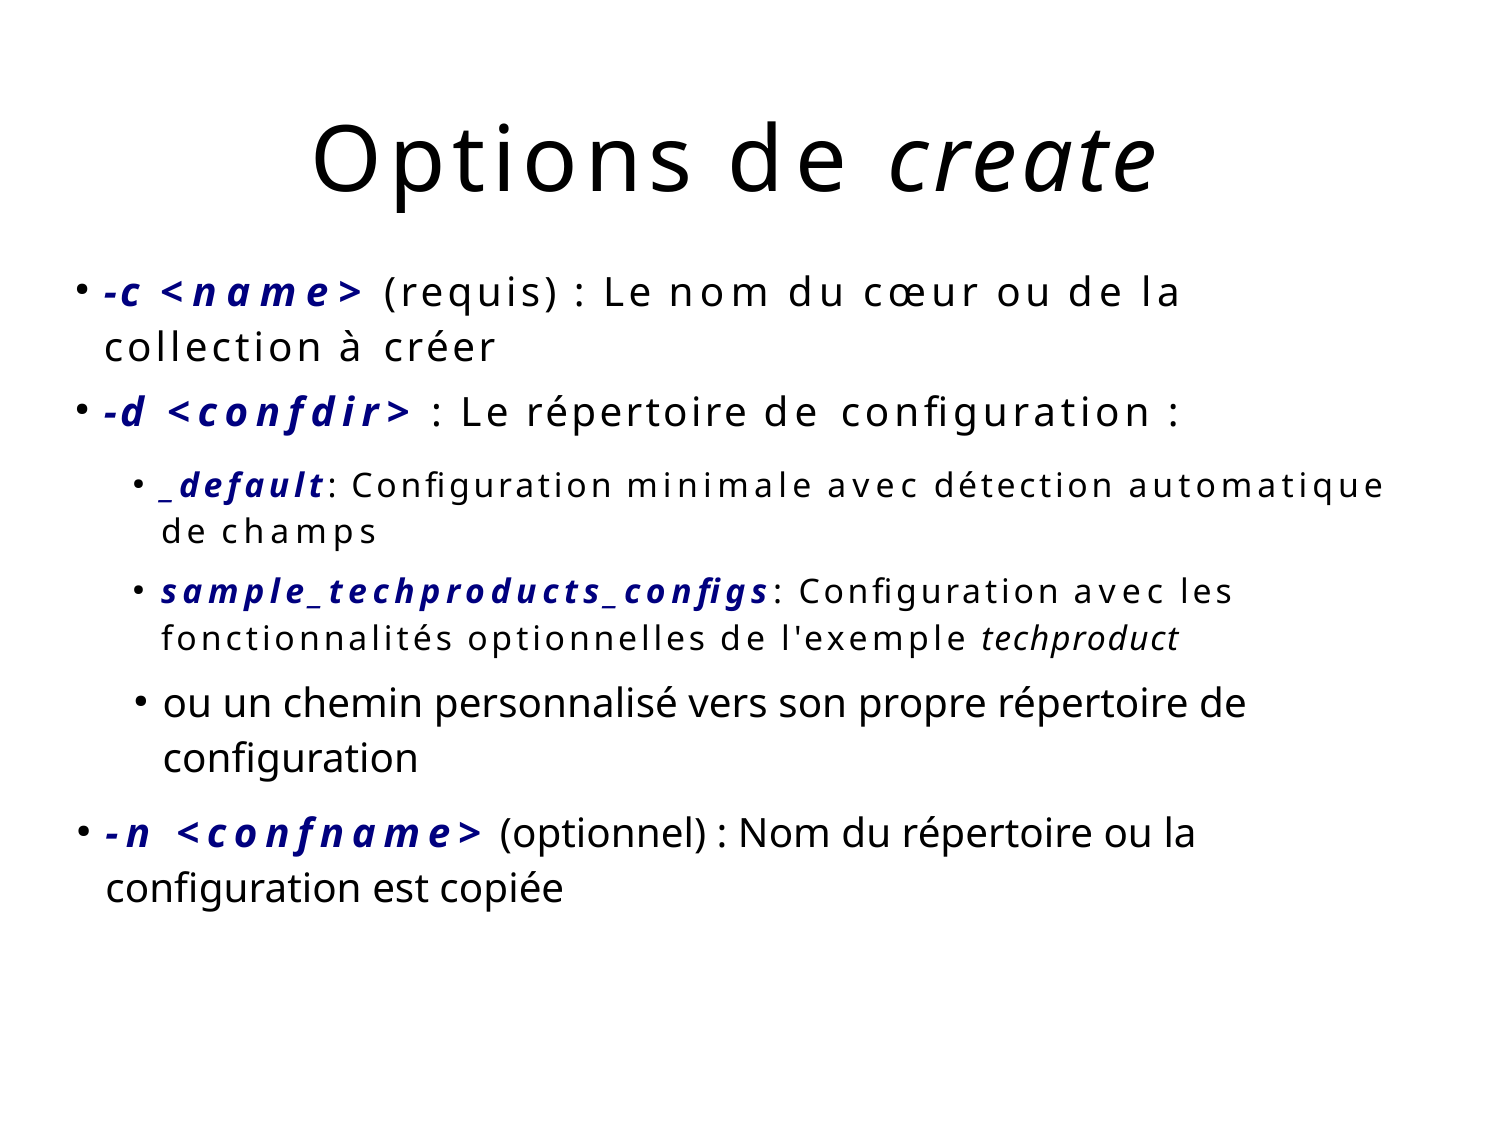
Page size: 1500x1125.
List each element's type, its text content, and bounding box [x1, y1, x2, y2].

list -c <name> (requis) : Le nom du cœur ou de la collection à créer -d <confdir> : Le répertoire de configuration : _default: Configuration minimale avec détection automatique de champs sample_techproducts_configs: Configuration avec les fonctionnalités optionnelles de l'exemple techproduct ou un chemin personnalisé vers son propre répertoire de configuration -n <confname> (optionnel) : Nom du répertoire ou la configuration est copiée [75, 263, 1425, 916]
title Options de create [59, 76, 1418, 237]
